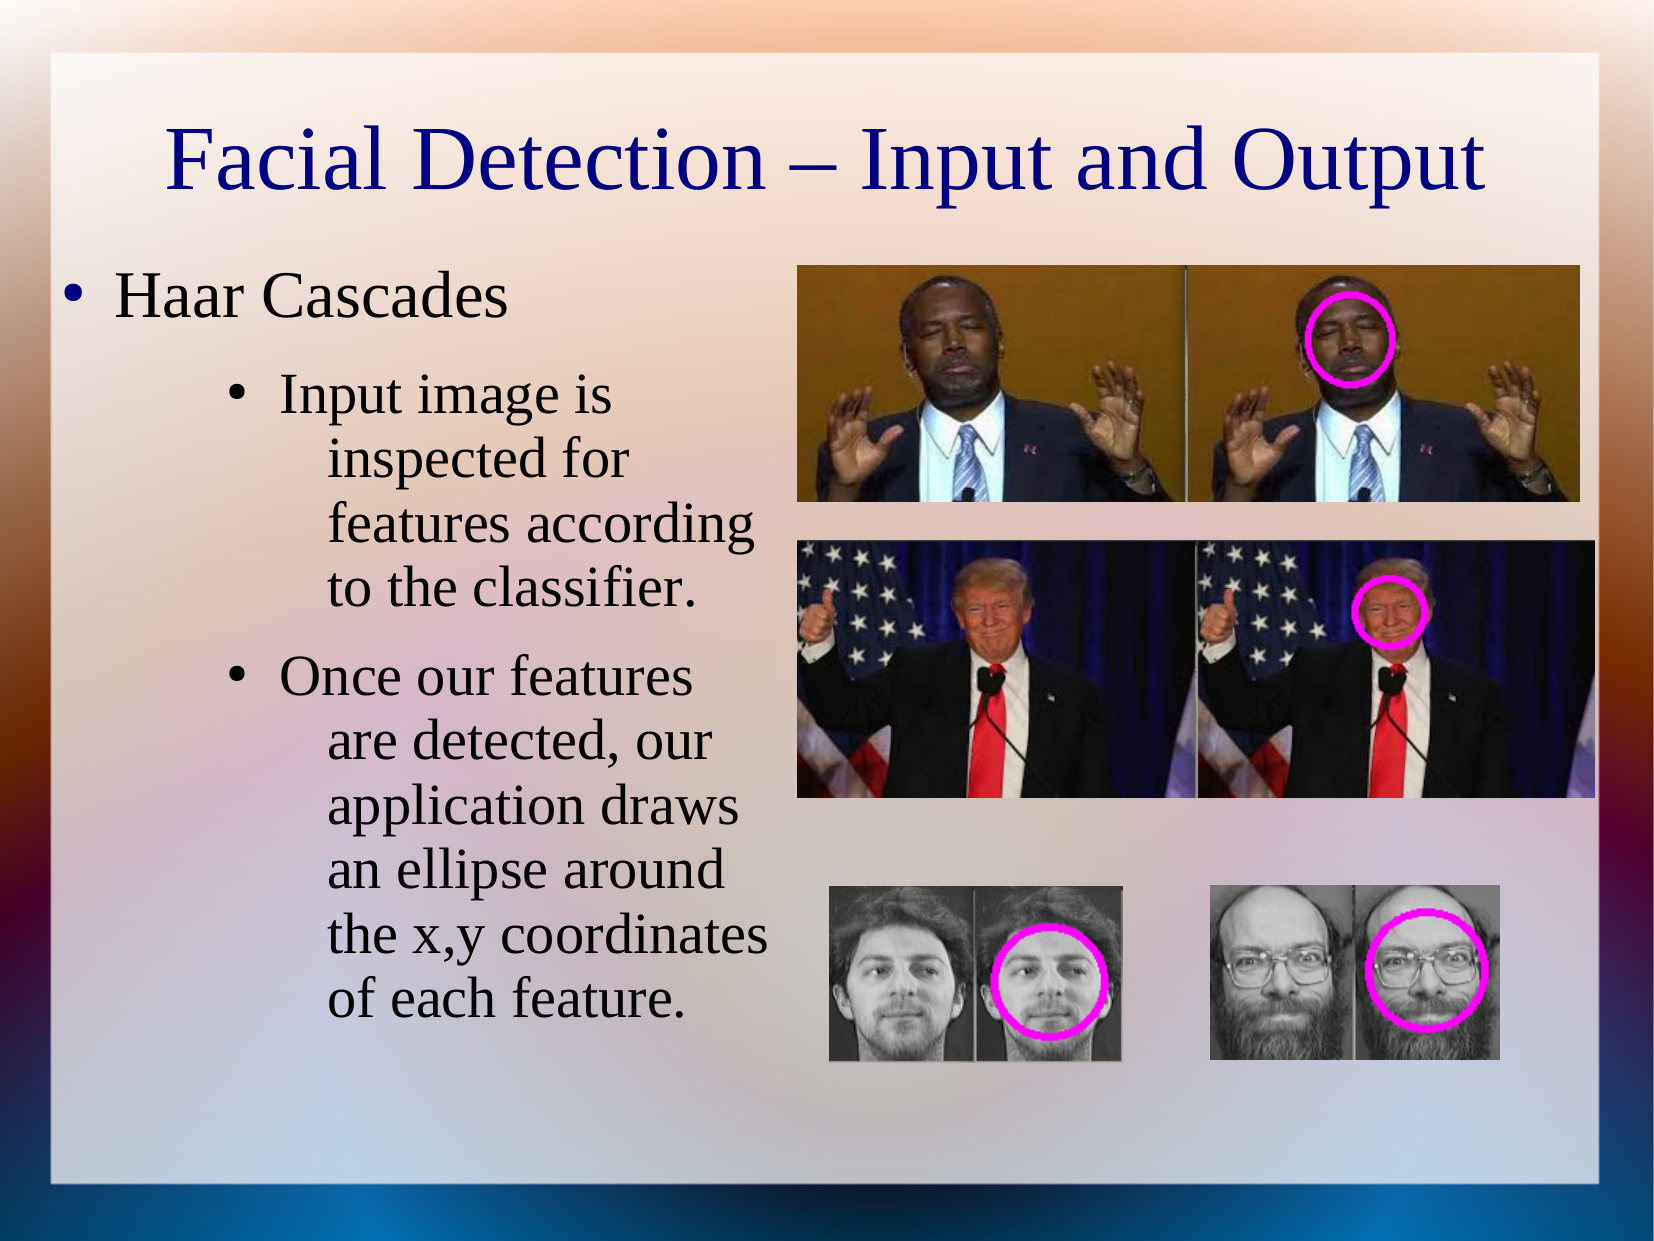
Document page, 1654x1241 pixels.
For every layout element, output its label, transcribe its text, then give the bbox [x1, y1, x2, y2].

picture [0, 0, 1654, 1241]
title Facial Detection – Input and Output [82, 55, 1571, 263]
list Haar Cascades Input image is inspected for features according to the classifier. Once our features are detected, our application draws an ellipse around the x,y coordinates of each feature. [43, 257, 770, 1163]
